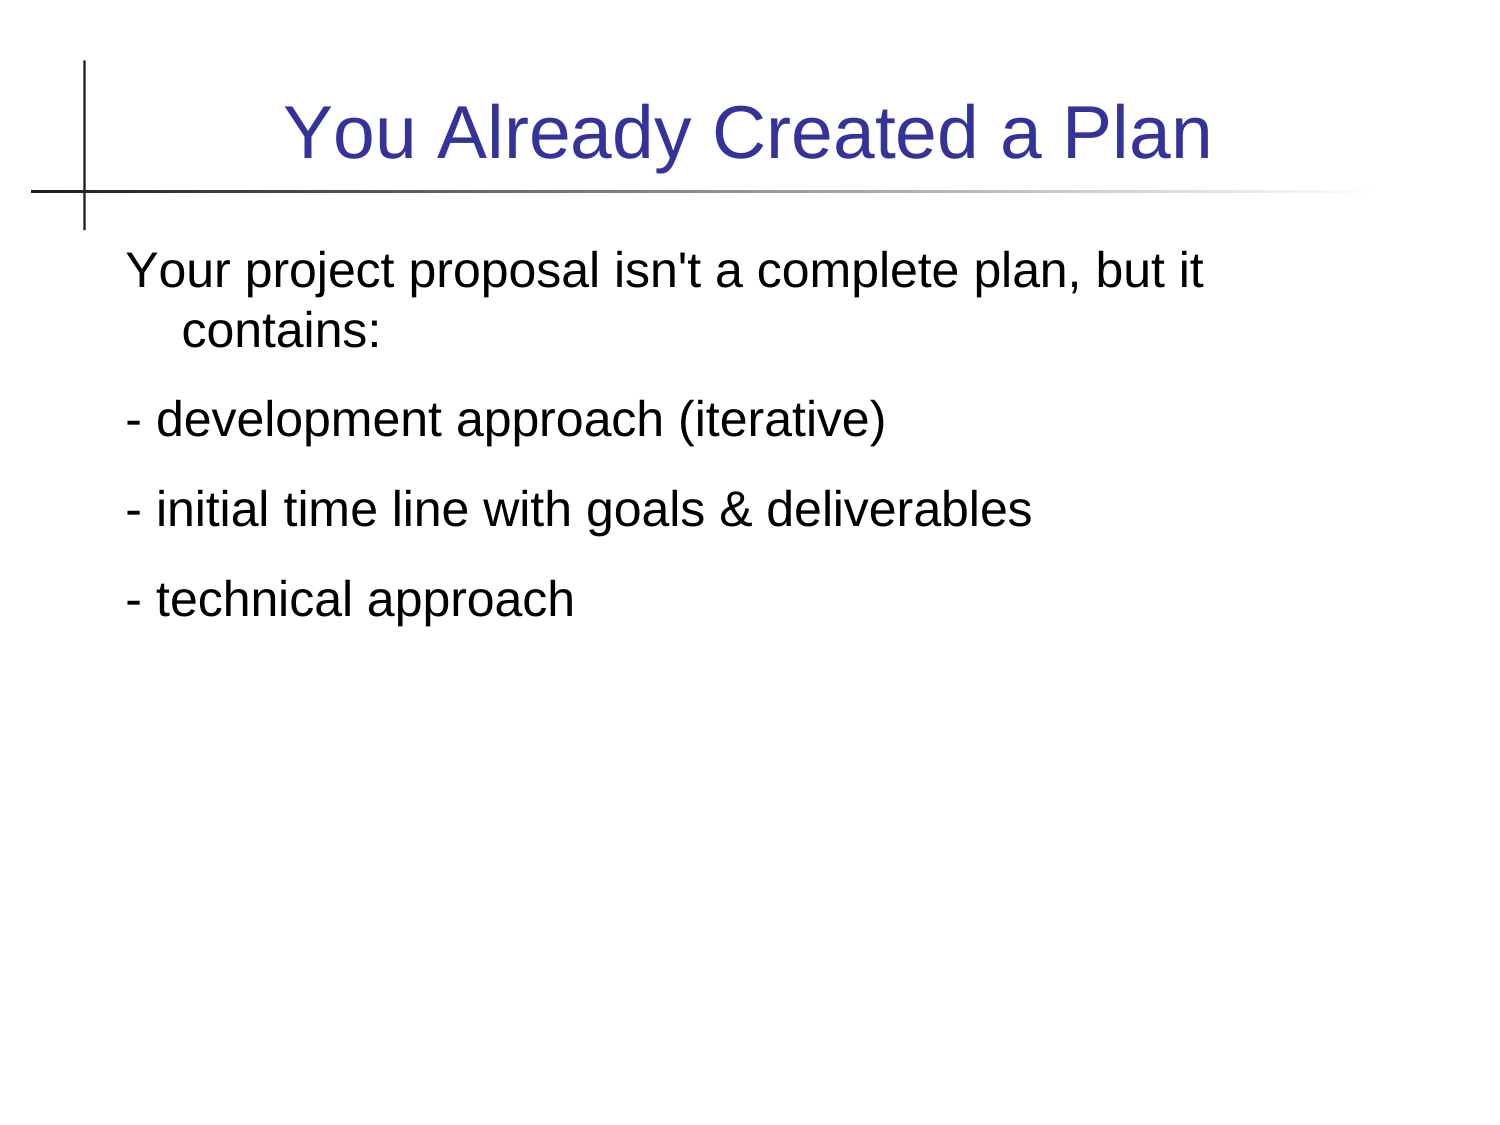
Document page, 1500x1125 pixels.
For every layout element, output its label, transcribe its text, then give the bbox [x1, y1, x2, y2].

title You Already Created a Plan [100, 42, 1397, 182]
list Your project proposal isn't a complete plan, but it contains: - development approach (iterative) - initial time line with goals & deliverables - technical approach [110, 229, 1408, 960]
